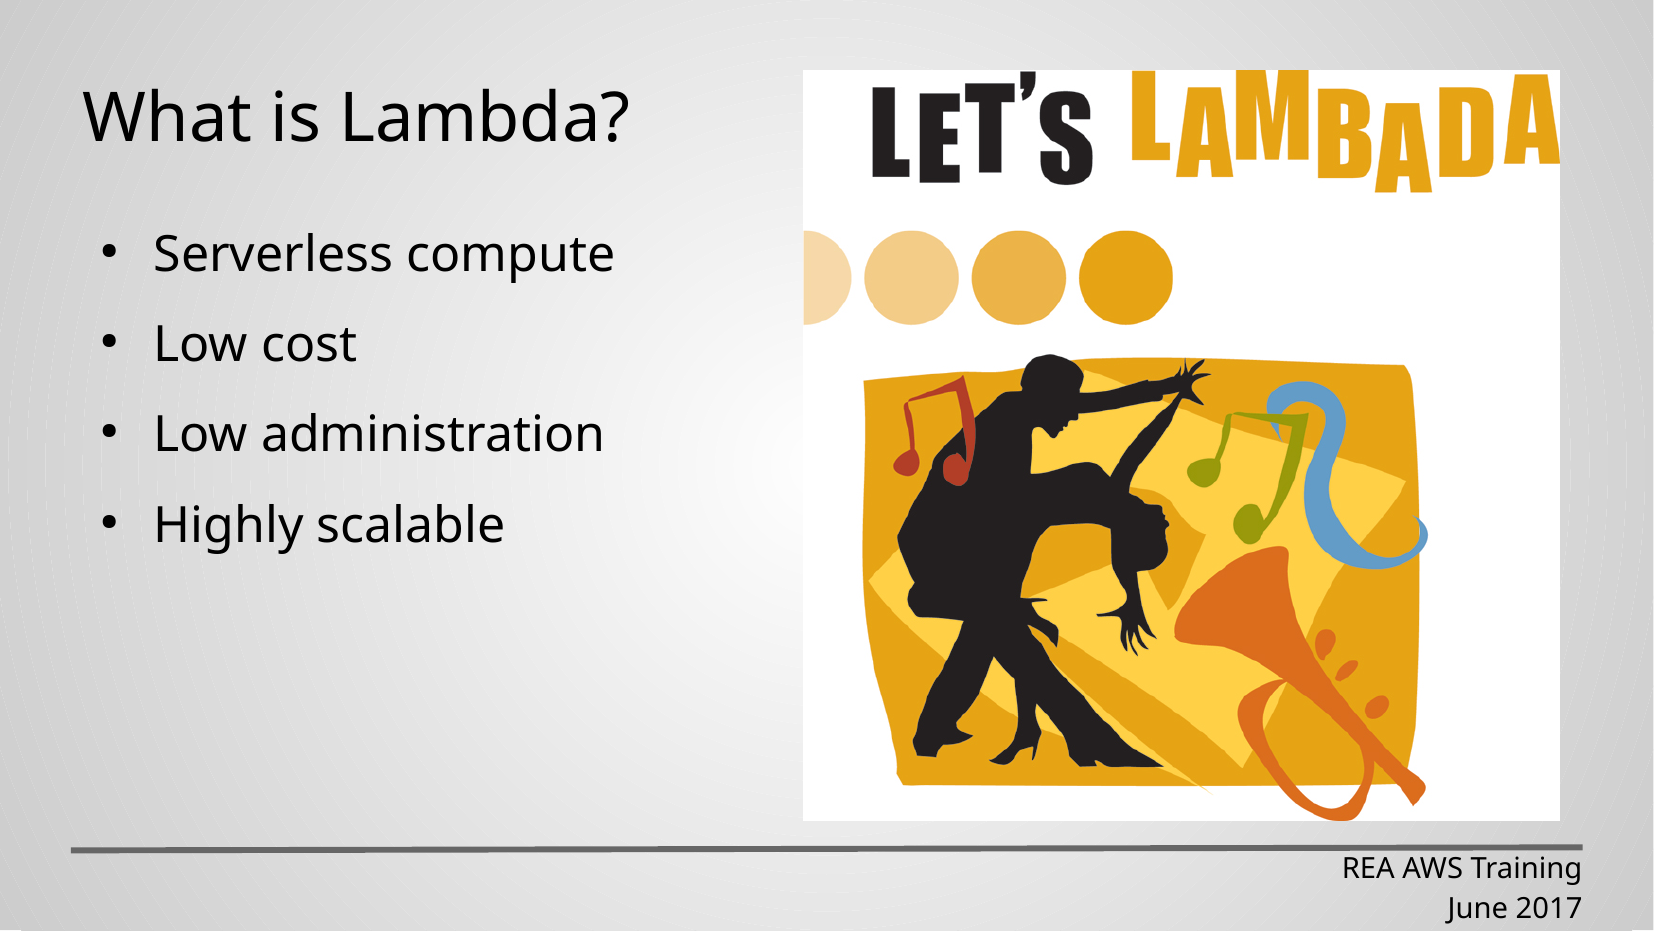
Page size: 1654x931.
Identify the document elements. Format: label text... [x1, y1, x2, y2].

picture [803, 70, 1560, 821]
title What is Lambda? [82, 37, 1571, 193]
list Serverless compute Low cost Low administration Highly scalable [82, 217, 1571, 827]
